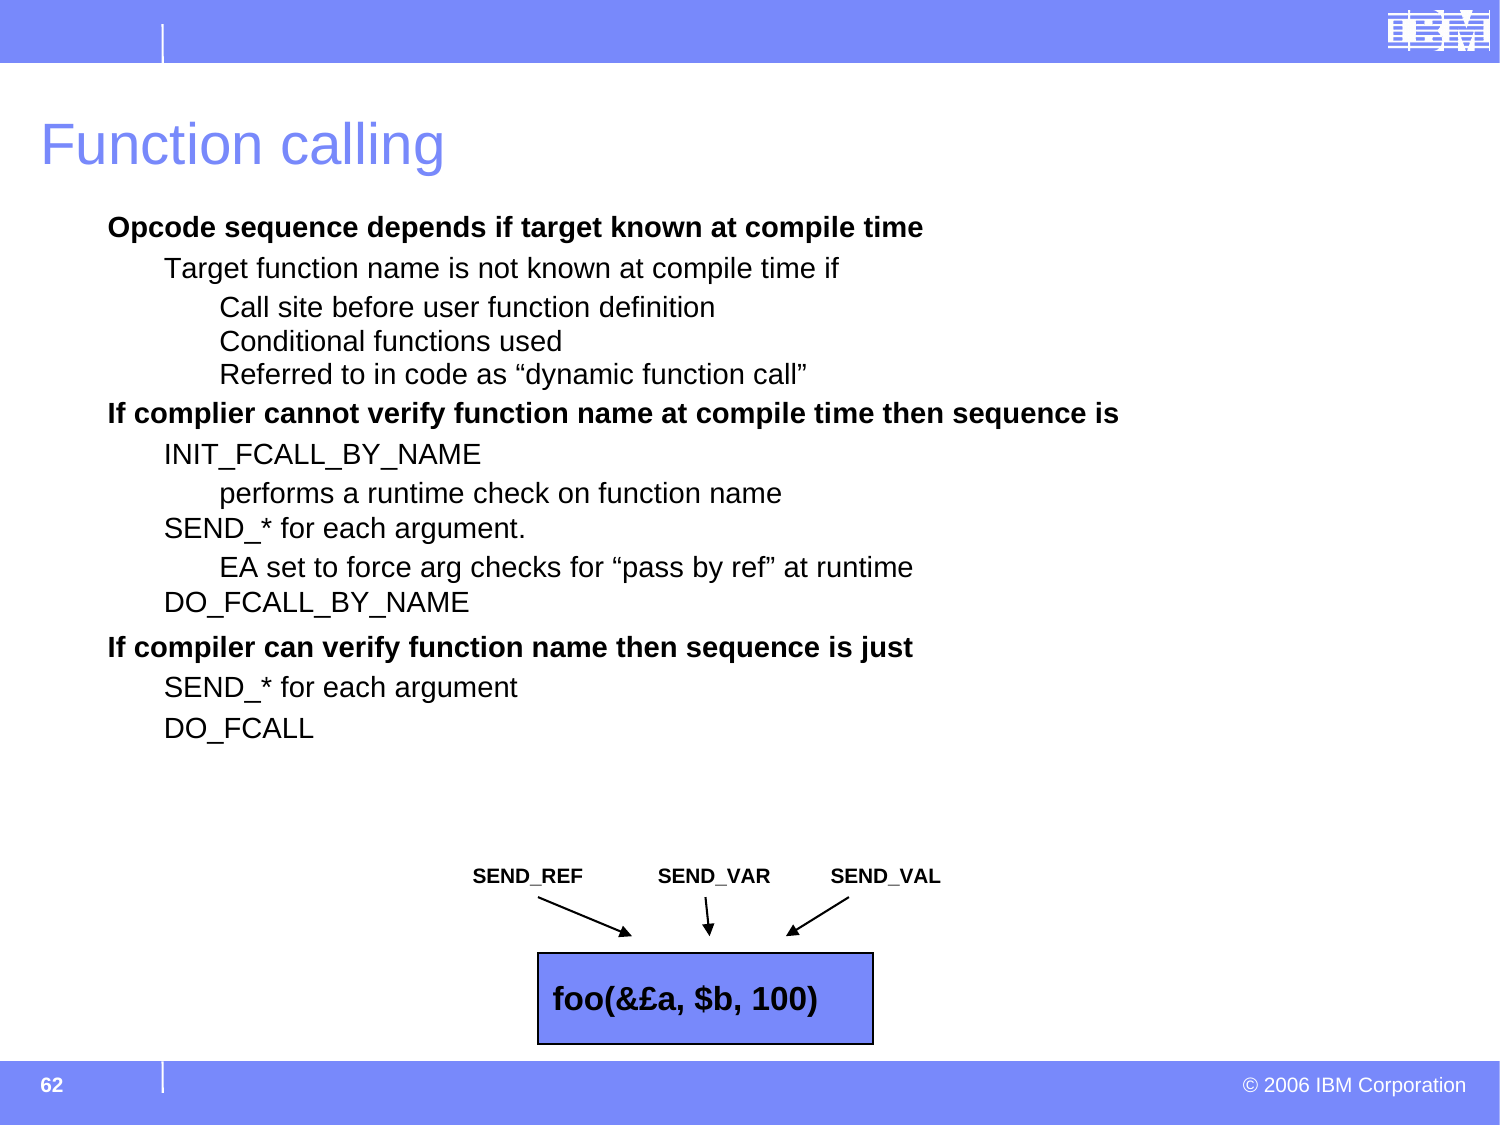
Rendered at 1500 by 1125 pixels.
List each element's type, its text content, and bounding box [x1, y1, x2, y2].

text_box SEND_VAL [815, 856, 957, 896]
list Opcode sequence depends if target known at compile time Target function name is not known at compile time if Call site before user function definition Conditional functions used Referred to in code as “dynamic function call” If complier cannot verify function name at compile time then sequence is INIT_FCALL_BY_NAME performs a runtime check on function name SEND_* for each argument. EA set to force arg checks for “pass by ref” at runtime DO_FCALL_BY_NAME If compiler can verify function name then sequence is just SEND_* for each argument DO_FCALL [92, 209, 1343, 882]
title Function calling [25, 82, 1378, 184]
text_box foo(&£a, $b, 100)‏ [537, 953, 873, 1044]
text_box SEND_REF [457, 856, 598, 896]
text_box SEND_VAR [643, 856, 786, 896]
